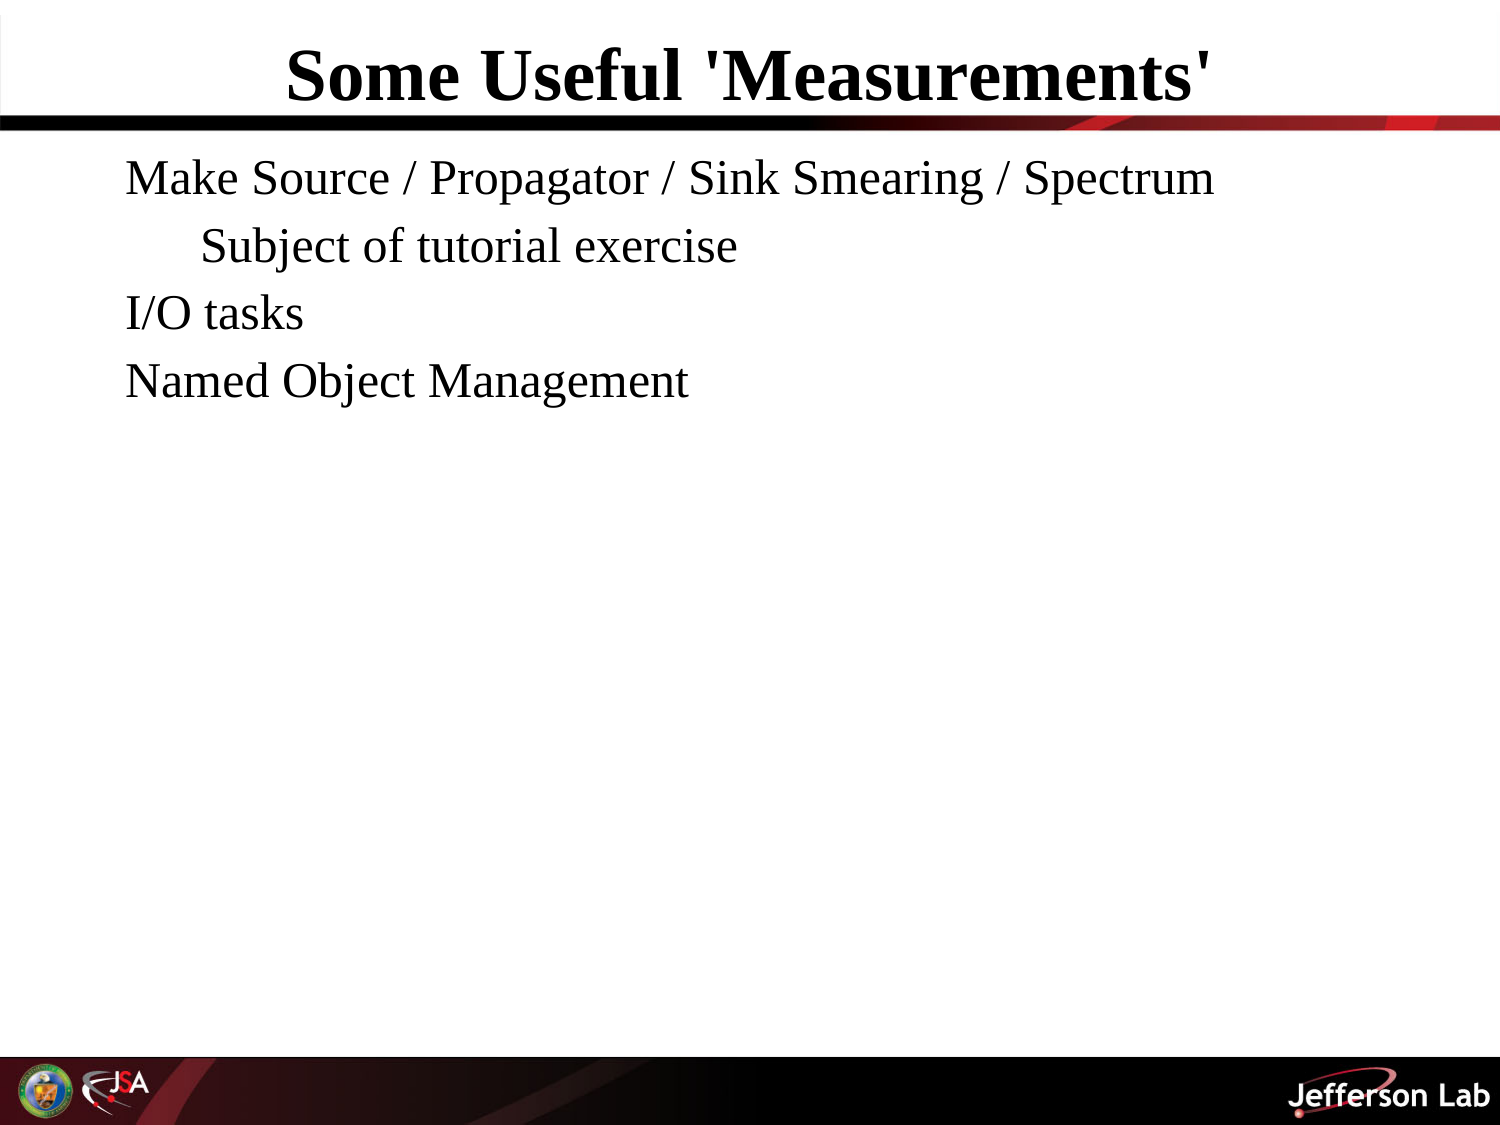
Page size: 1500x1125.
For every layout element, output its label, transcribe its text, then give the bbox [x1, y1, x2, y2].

title Some Useful 'Measurements' [112, 0, 1388, 151]
picture [0, 0, 1500, 1125]
list Make Source / Propagator / Sink Smearing / Spectrum Subject of tutorial exercise I/O tasks Named Object Management [125, 149, 1401, 1011]
